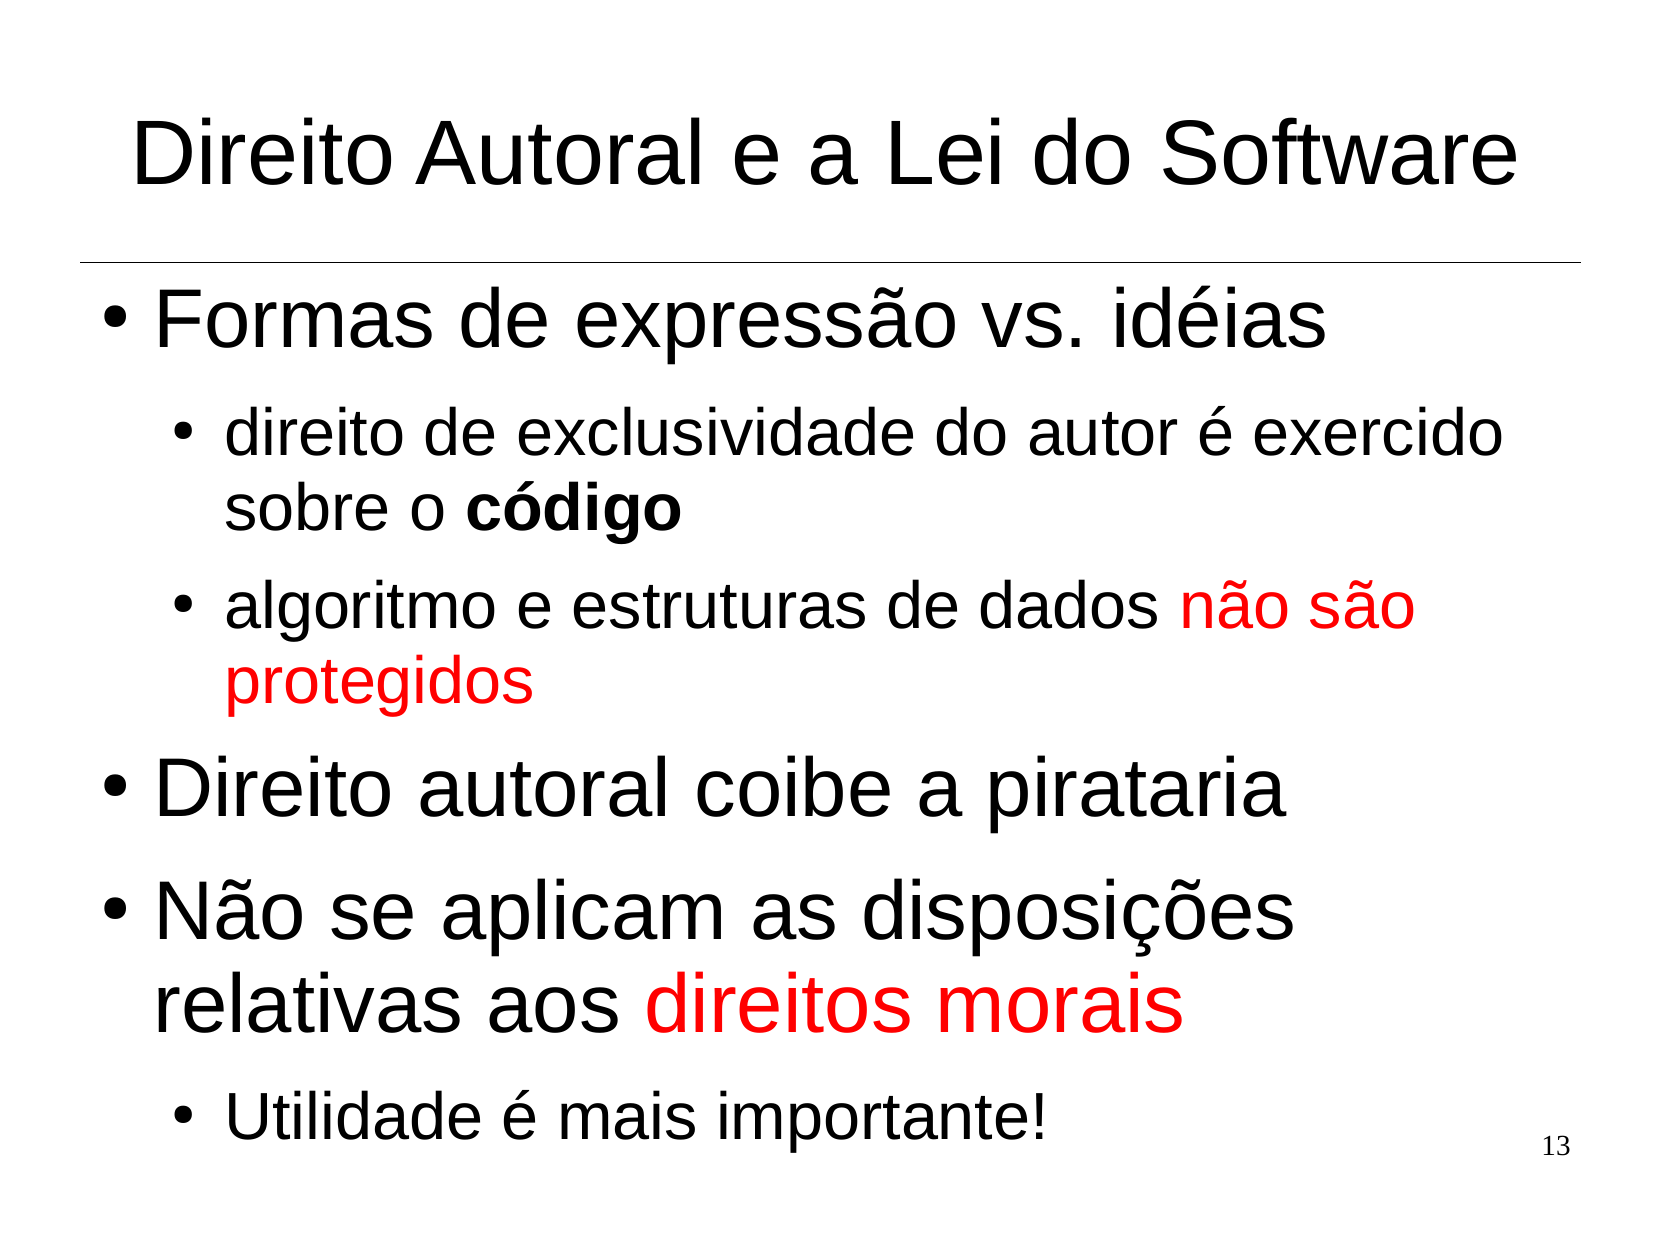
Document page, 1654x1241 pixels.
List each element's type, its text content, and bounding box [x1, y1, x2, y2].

title Direito Autoral e a Lei do Software [82, 56, 1571, 250]
list Formas de expressão vs. idéias direito de exclusividade do autor é exercido sobre o código algoritmo e estruturas de dados não são protegidos Direito autoral coibe a pirataria Não se aplicam as disposições relativas aos direitos morais Utilidade é mais importante! [82, 272, 1571, 1075]
